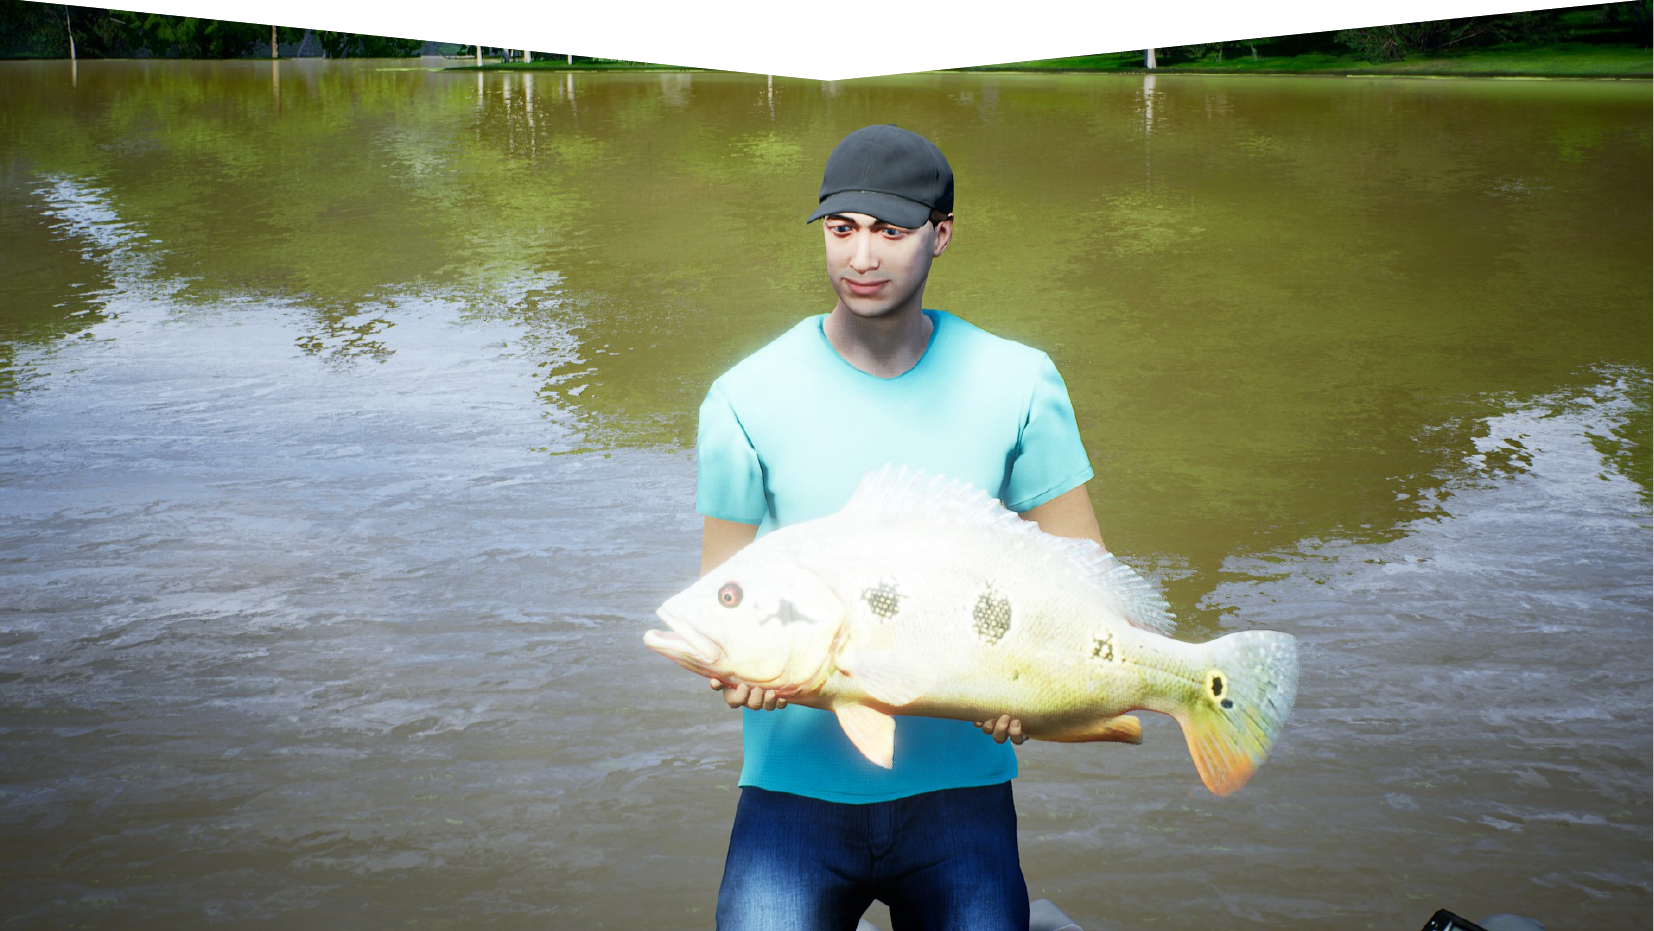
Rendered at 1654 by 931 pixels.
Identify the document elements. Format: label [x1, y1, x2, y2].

text_box [18, 0, 1640, 81]
picture [0, 0, 1654, 931]
